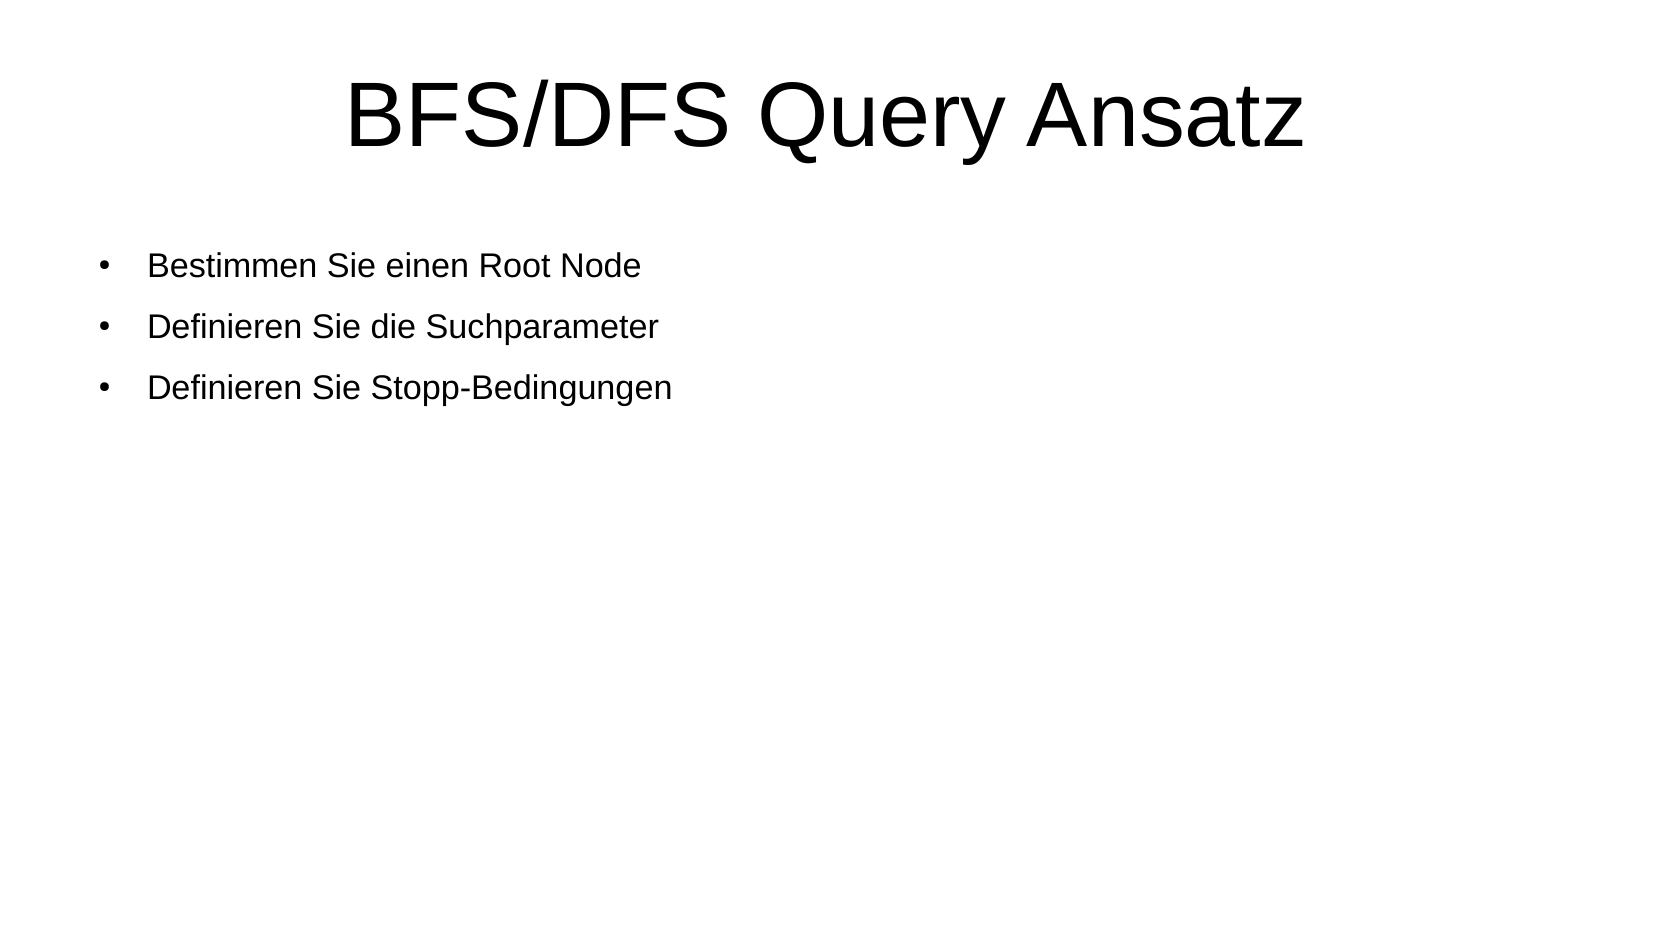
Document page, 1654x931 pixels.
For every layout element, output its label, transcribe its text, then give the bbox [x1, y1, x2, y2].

list Bestimmen Sie einen Root Node Definieren Sie die Suchparameter Definieren Sie Stopp-Bedingungen [82, 186, 1571, 408]
title BFS/DFS Query Ansatz [82, 37, 1571, 186]
